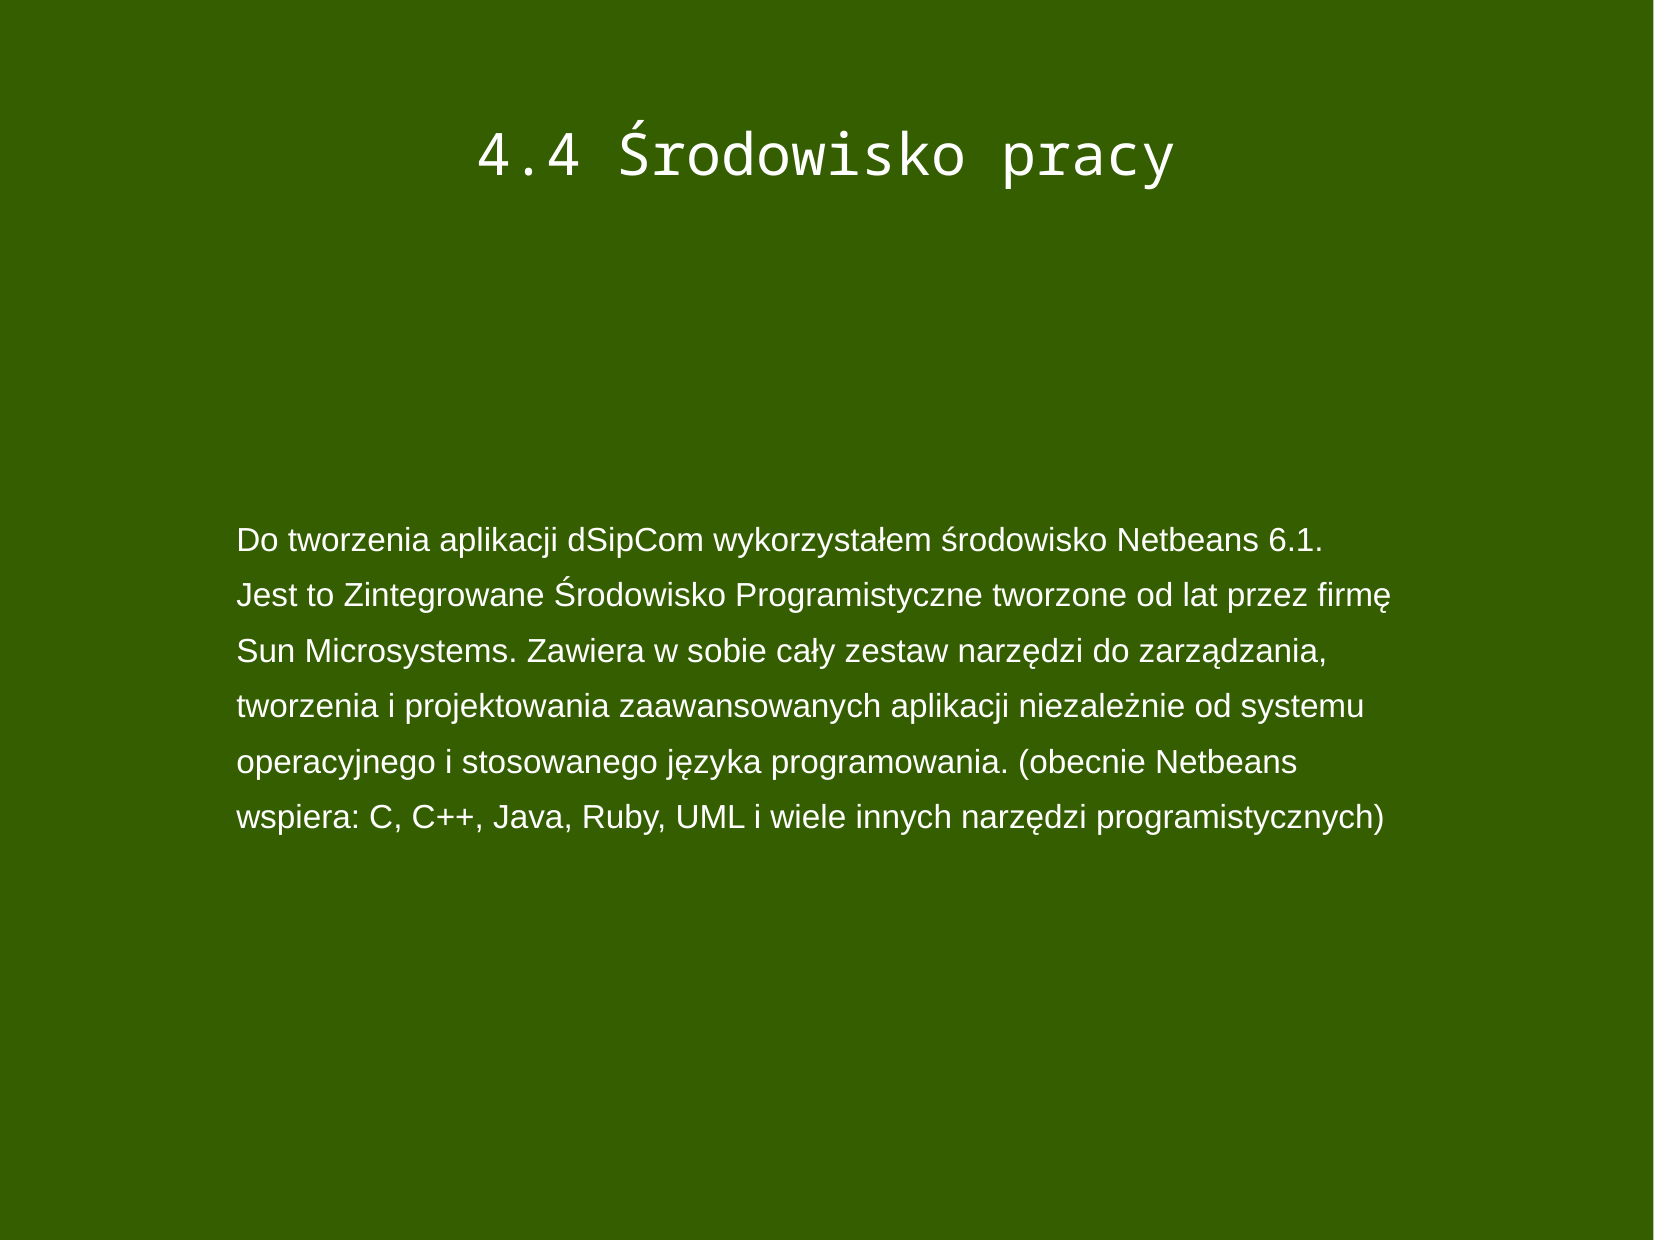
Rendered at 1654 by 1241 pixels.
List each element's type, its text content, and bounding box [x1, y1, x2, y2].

title Do tworzenia aplikacji dSipCom wykorzystałem środowisko Netbeans 6.1. Jest to Zintegrowane Środowisko Programistyczne tworzone od lat przez firmę Sun Microsystems. Zawiera w sobie cały zestaw narzędzi do zarządzania, tworzenia i projektowania zaawansowanych aplikacji niezależnie od systemu operacyjnego i stosowanego języka programowania. (obecnie Netbeans wspiera: C, C++, Java, Ruby, UML i wiele innych narzędzi programistycznych) [236, 282, 1418, 945]
title 4.4 Środowisko pracy [82, 56, 1571, 250]
